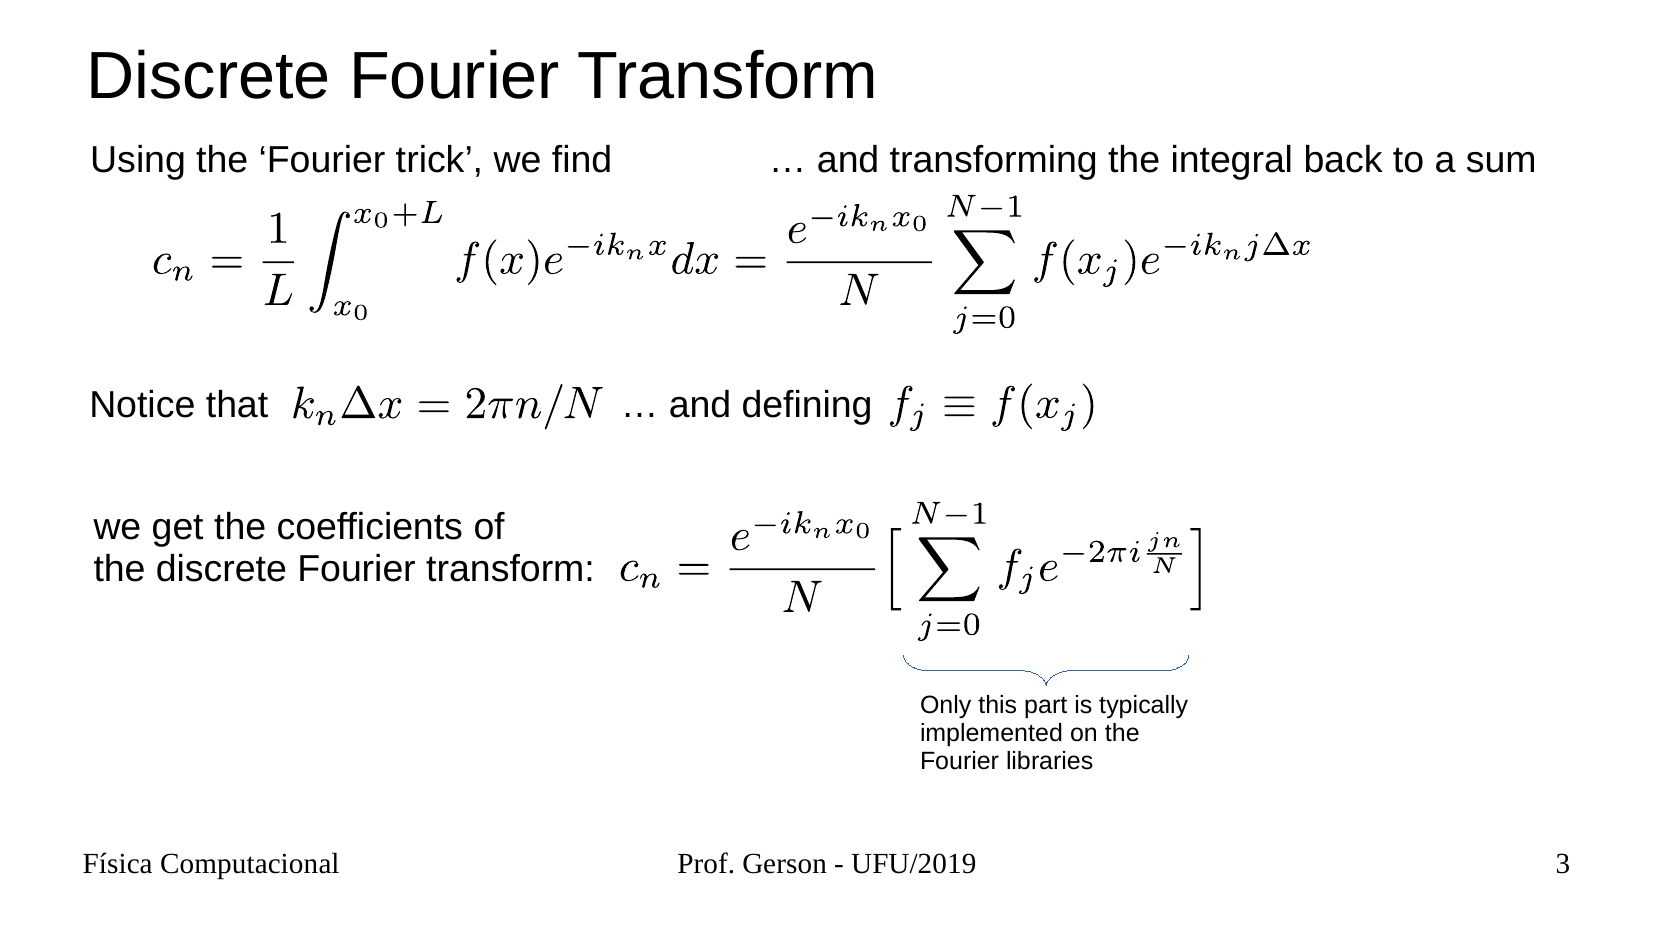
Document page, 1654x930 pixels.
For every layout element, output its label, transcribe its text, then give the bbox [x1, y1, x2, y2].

picture [151, 194, 1310, 334]
text_box Only this part is typically implemented on the Fourier libraries [905, 683, 1211, 783]
text_box Discrete Fourier Transform [71, 31, 1203, 124]
text_box … and defining [606, 375, 888, 433]
picture [618, 501, 1201, 642]
picture [289, 382, 605, 432]
text_box we get the coefficients of the discrete Fourier transform: [78, 498, 611, 597]
text_box Notice that [74, 375, 284, 433]
text_box Using the ‘Fourier trick’, we find … and transforming the integral back to a sum [75, 130, 1553, 188]
picture [885, 381, 1096, 433]
